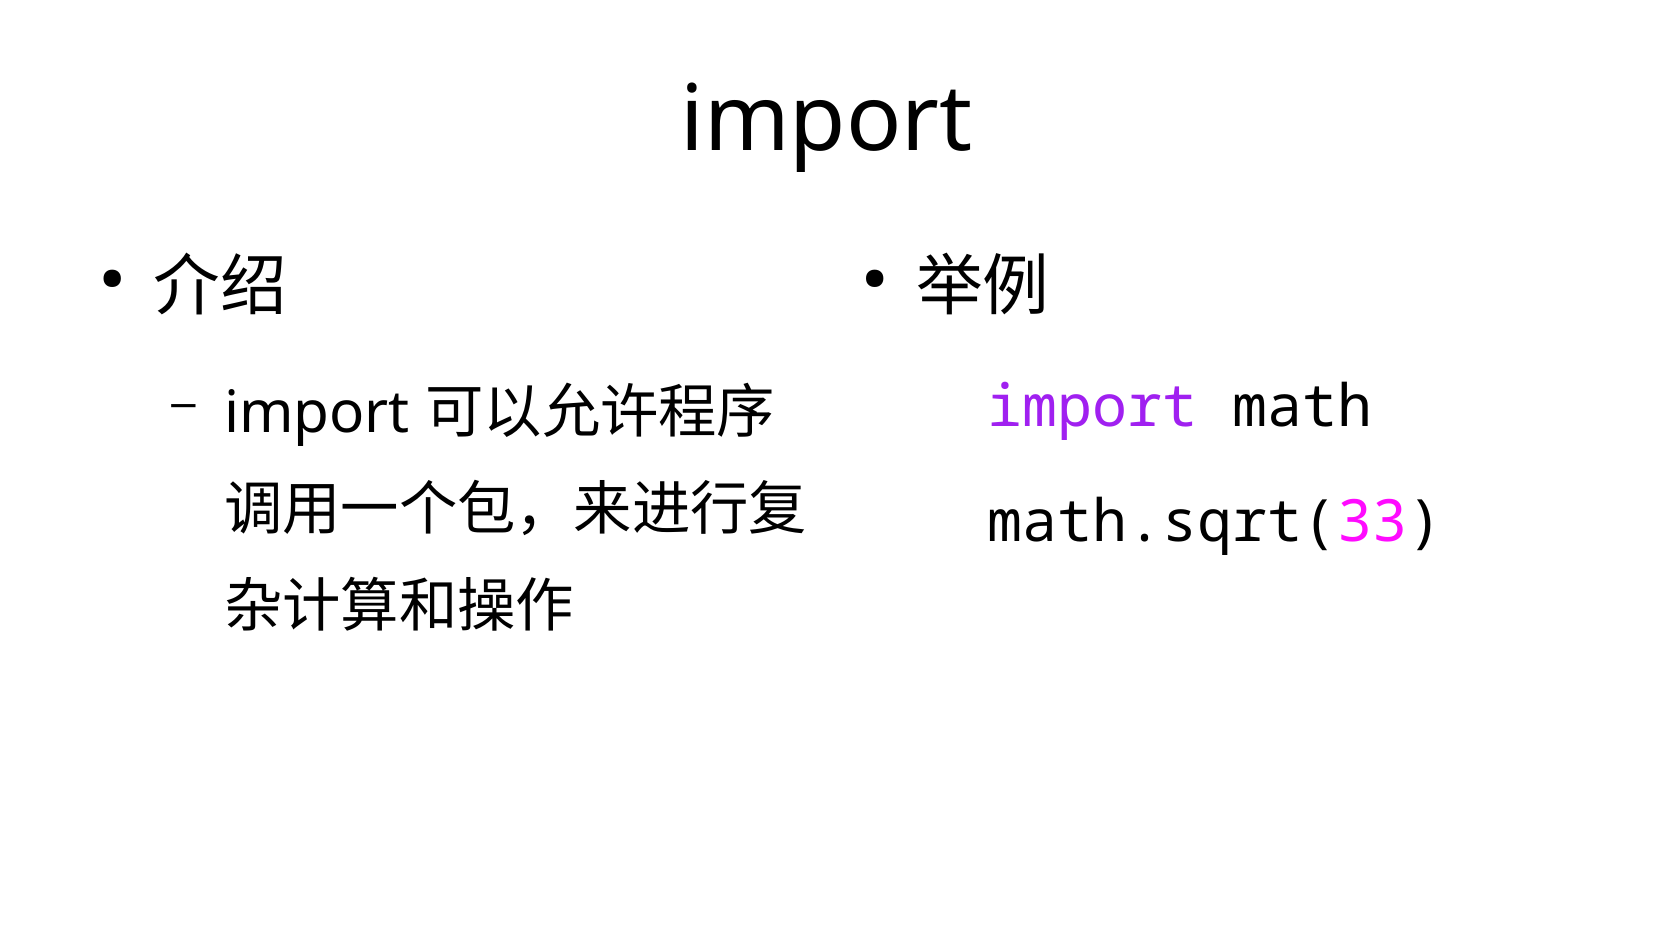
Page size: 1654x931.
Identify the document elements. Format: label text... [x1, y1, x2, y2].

list 介绍 import可以允许程序调用一个包，来进行复杂计算和操作 [82, 217, 809, 757]
list 举例 import math math.sqrt(33) [845, 217, 1572, 757]
title import [82, 37, 1571, 193]
